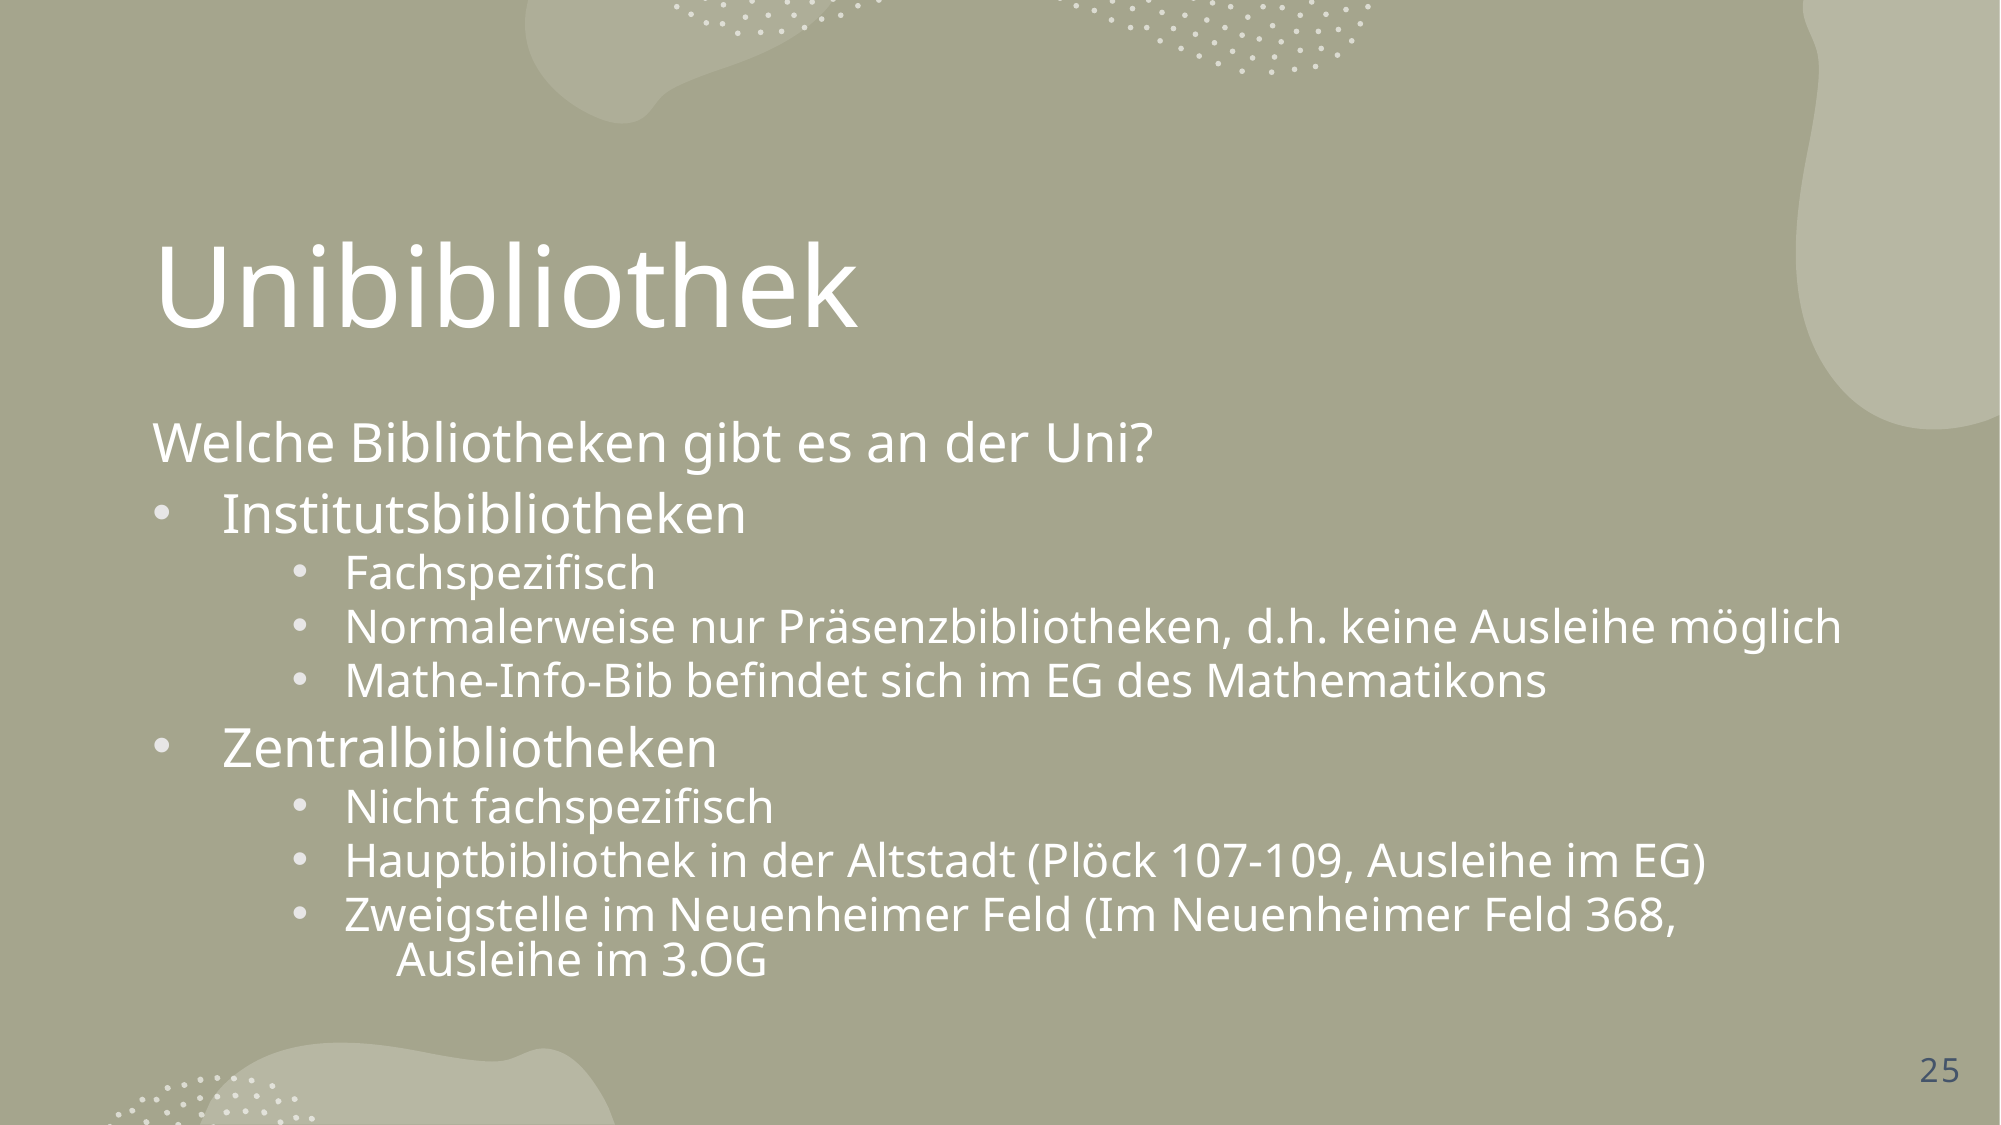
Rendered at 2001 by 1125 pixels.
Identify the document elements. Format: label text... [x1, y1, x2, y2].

title Unibibliothek [137, 182, 1863, 400]
list Welche Bibliotheken gibt es an der Uni? Institutsbibliotheken Fachspezifisch Normalerweise nur Präsenzbibliotheken, d.h. keine Ausleihe möglich Mathe-Info-Bib befindet sich im EG des Mathematikons Zentralbibliotheken Nicht fachspezifisch Hauptbibliothek in der Altstadt (Plöck 107-109, Ausleihe im EG) Zweigstelle im Neuenheimer Feld (Im Neuenheimer Feld 368, Ausleihe im 3.OG [137, 413, 1863, 1014]
text_box [1887, 1019, 1993, 1125]
